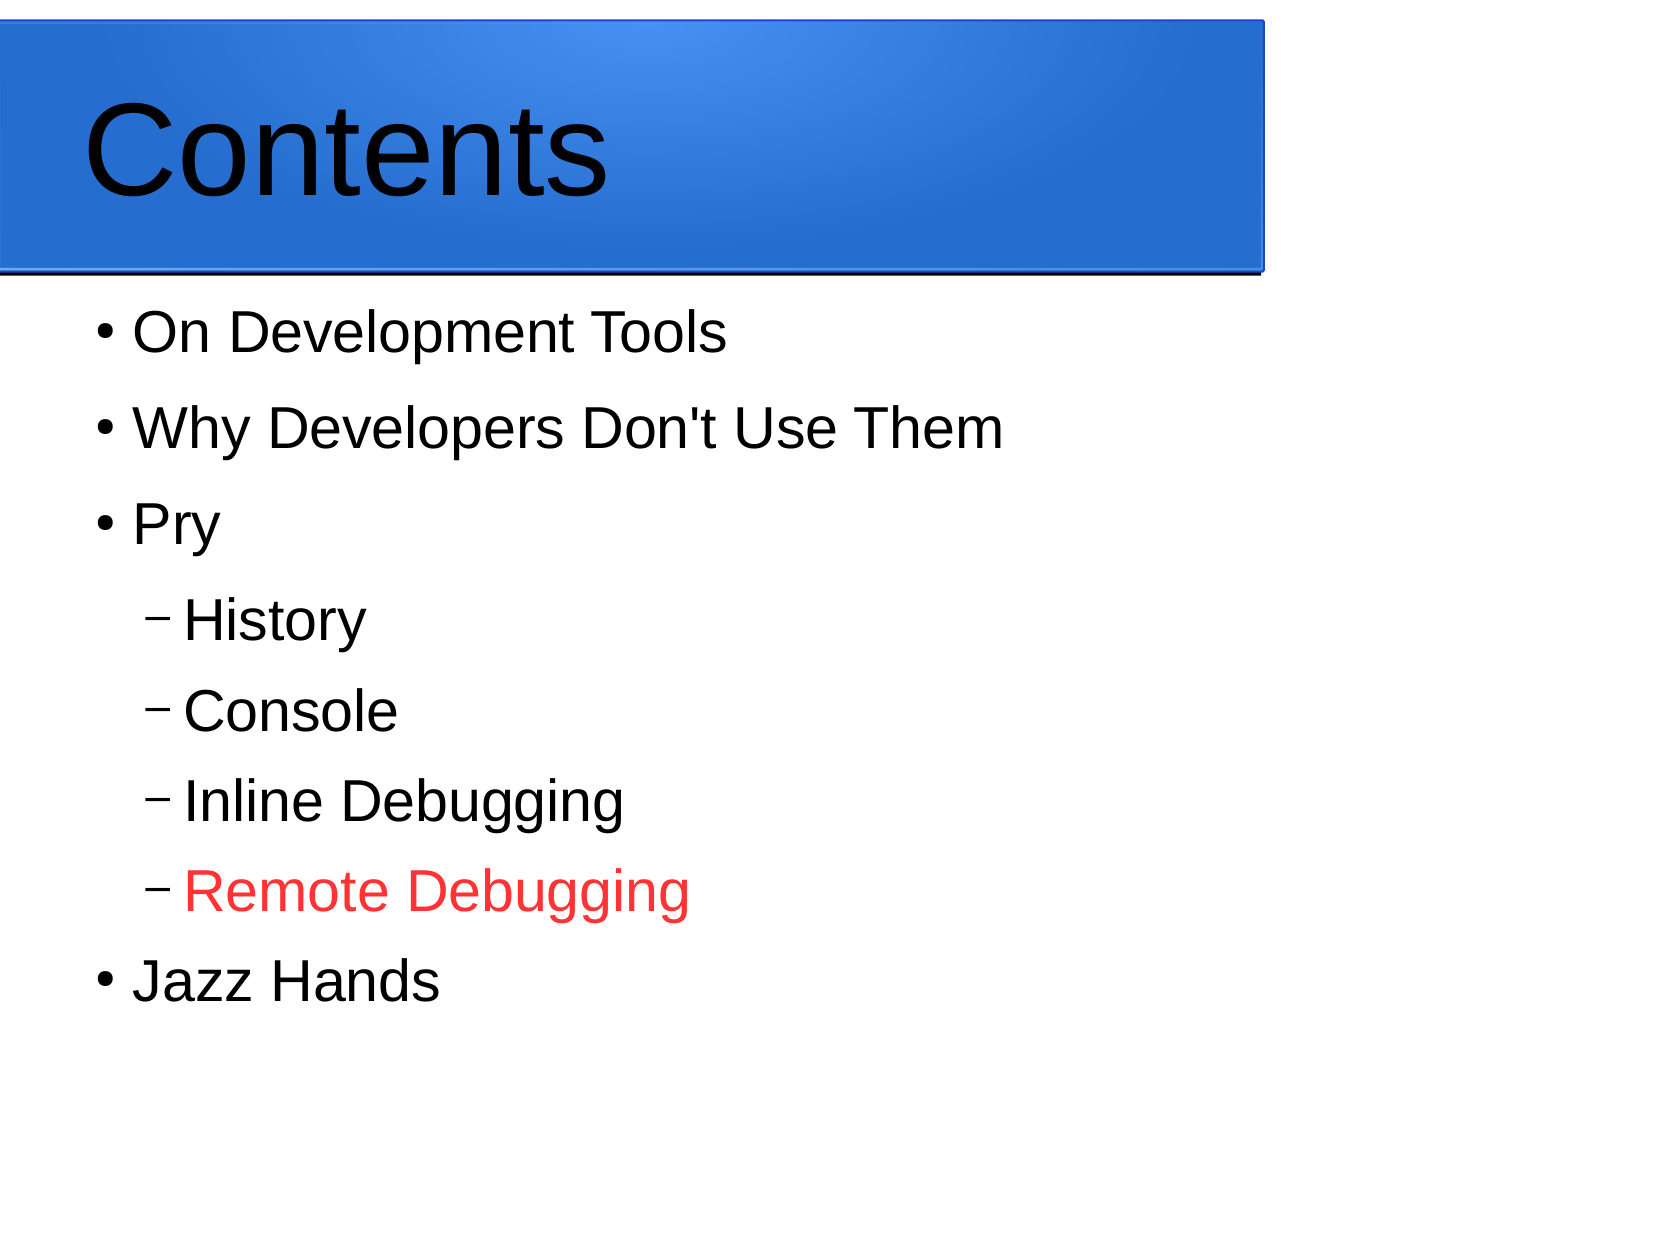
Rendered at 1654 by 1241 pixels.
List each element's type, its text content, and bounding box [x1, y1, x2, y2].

title Contents [82, 47, 1235, 252]
list On Development Tools Why Developers Don't Use Them Pry History Console Inline Debugging Remote Debugging Jazz Hands [82, 299, 1571, 1019]
